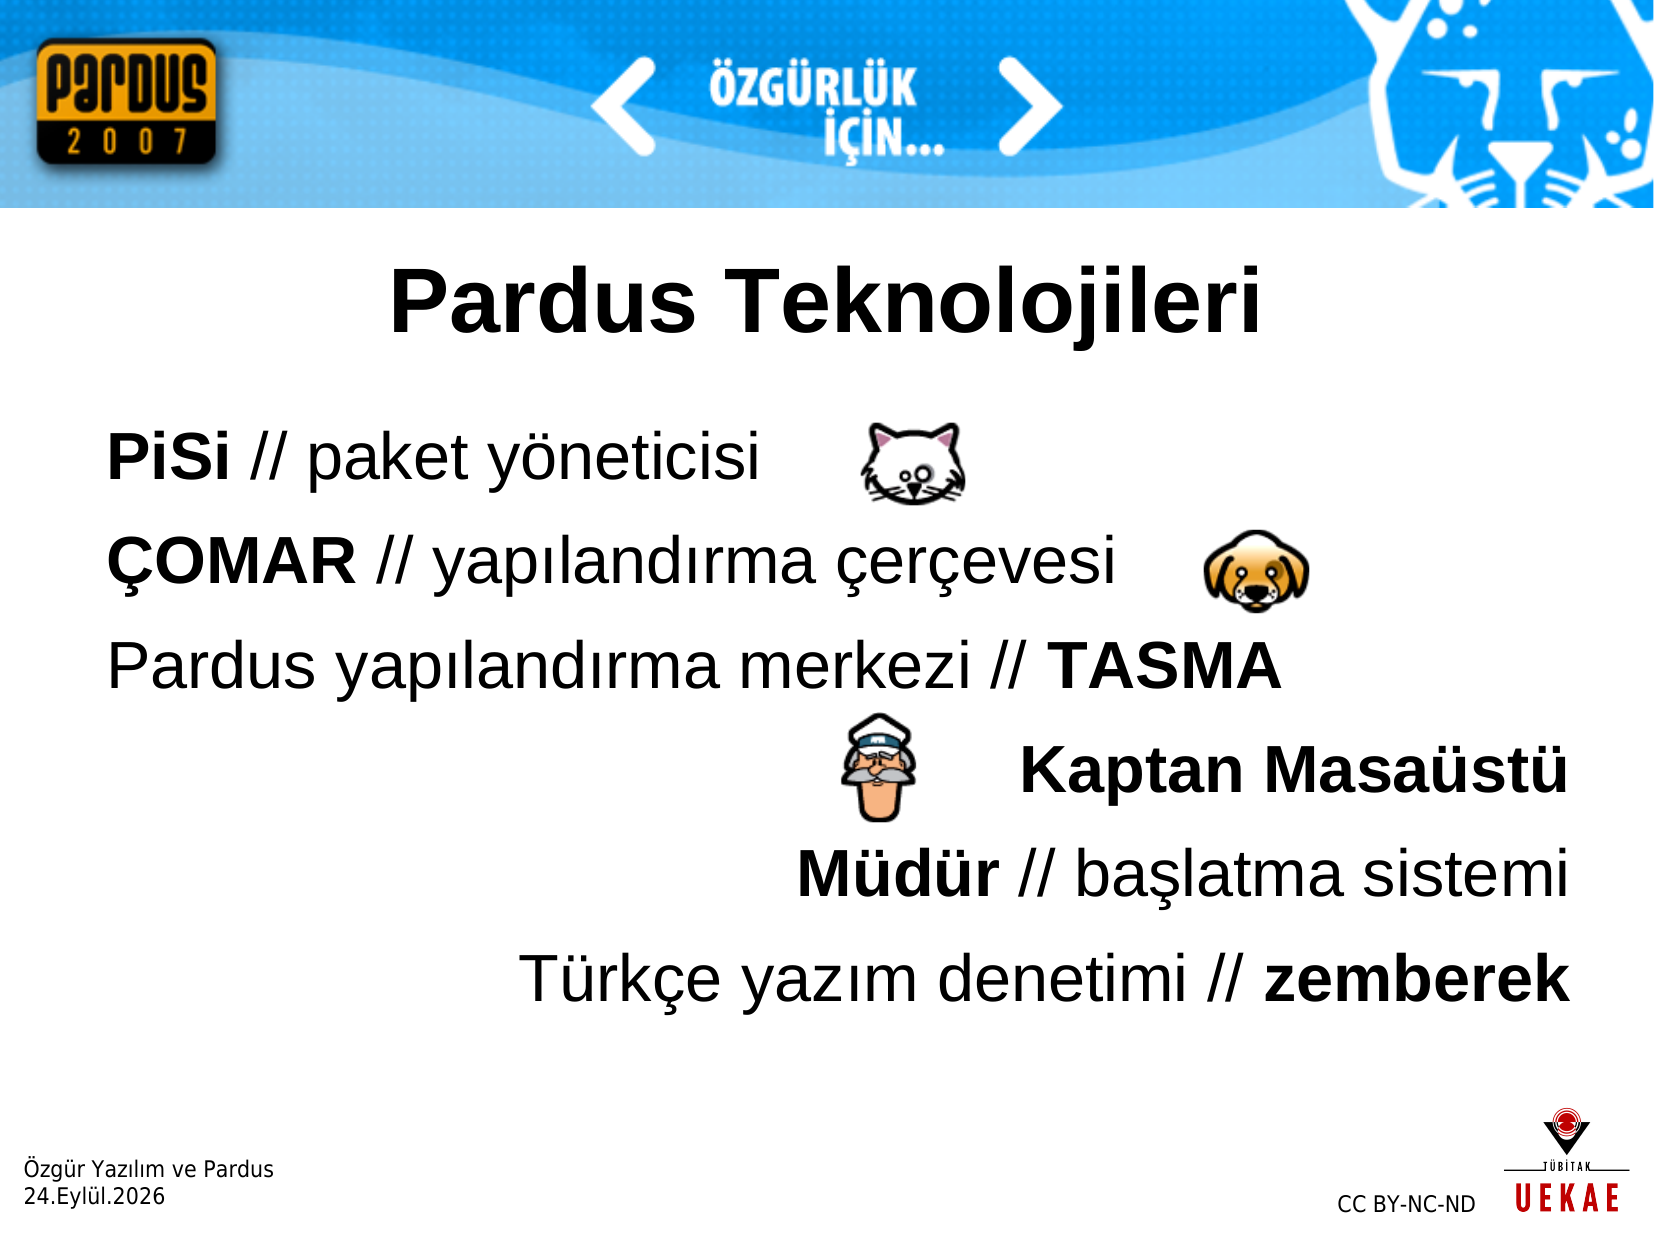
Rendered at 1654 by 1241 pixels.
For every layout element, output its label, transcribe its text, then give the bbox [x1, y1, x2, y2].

title Pardus Teknolojileri [82, 197, 1571, 405]
picture [1199, 514, 1313, 628]
picture [856, 407, 969, 520]
picture [0, 0, 1654, 208]
list PiSi // paket yöneticisi ÇOMAR // yapılandırma çerçevesi Pardus yapılandırma merkezi // TASMA Kaptan Masaüstü Müdür // başlatma sistemi Türkçe yazım denetimi // zemberek [88, 419, 1571, 1056]
picture [1500, 1104, 1634, 1215]
